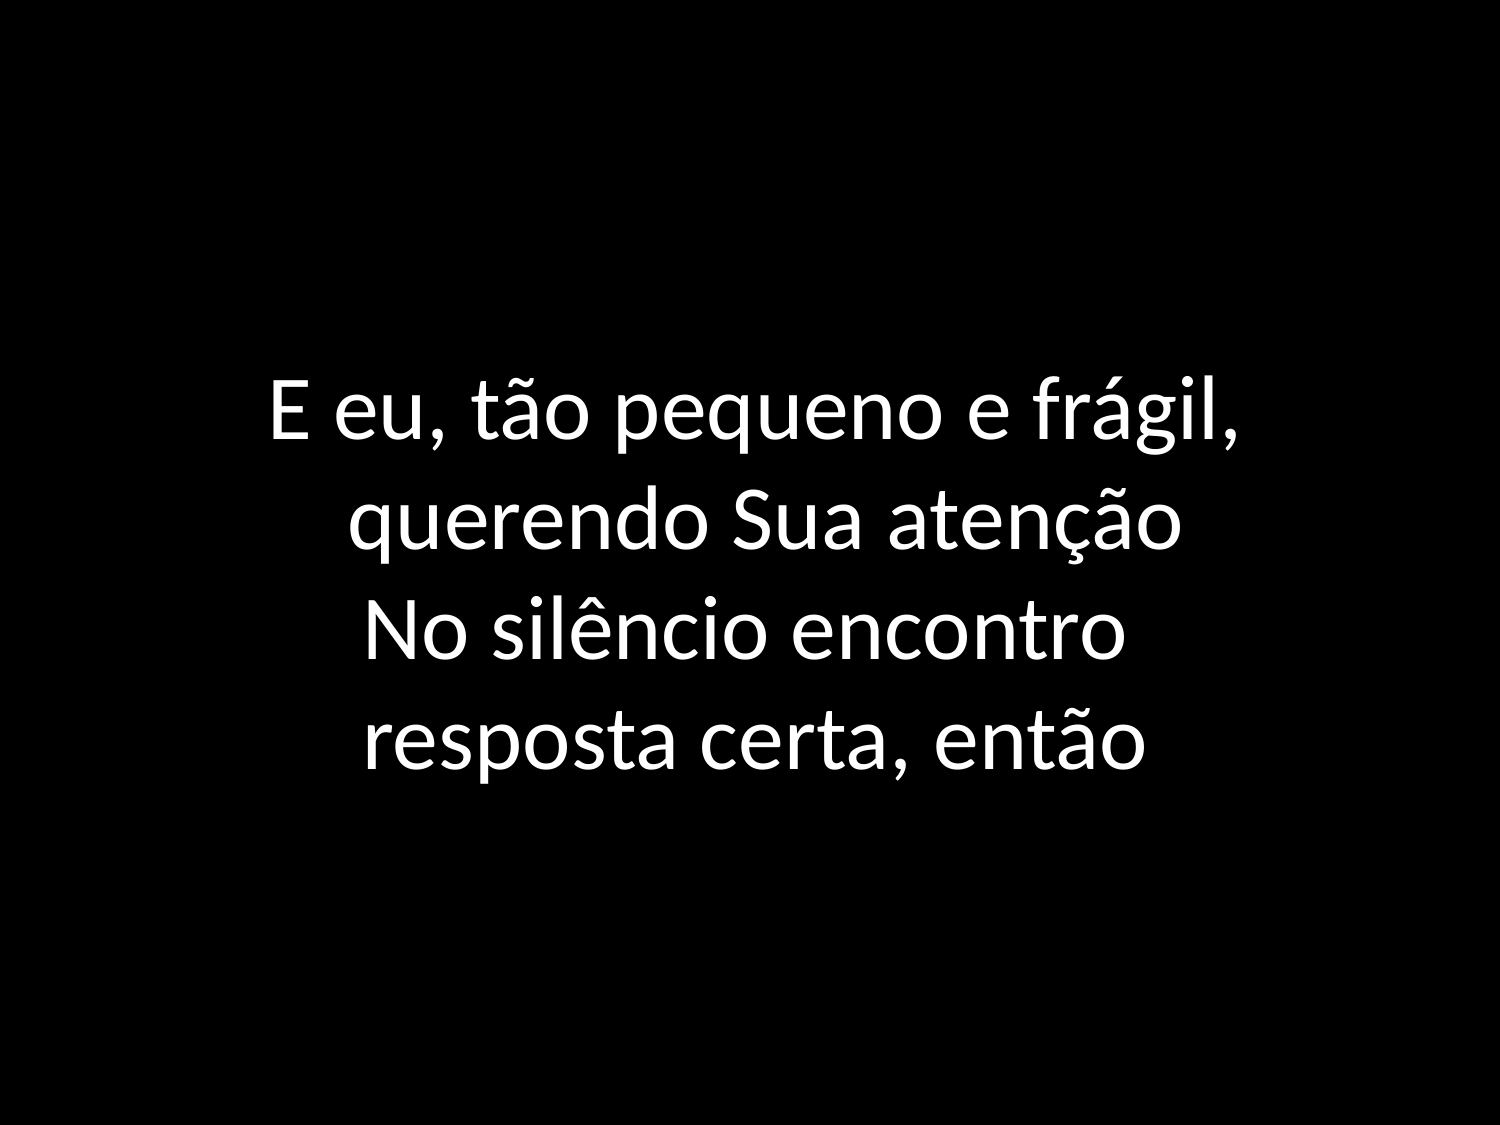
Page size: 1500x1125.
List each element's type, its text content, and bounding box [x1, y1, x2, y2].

title E eu, tão pequeno e frágil, querendo Sua atenção No silêncio encontro resposta certa, então [46, 45, 1465, 1090]
